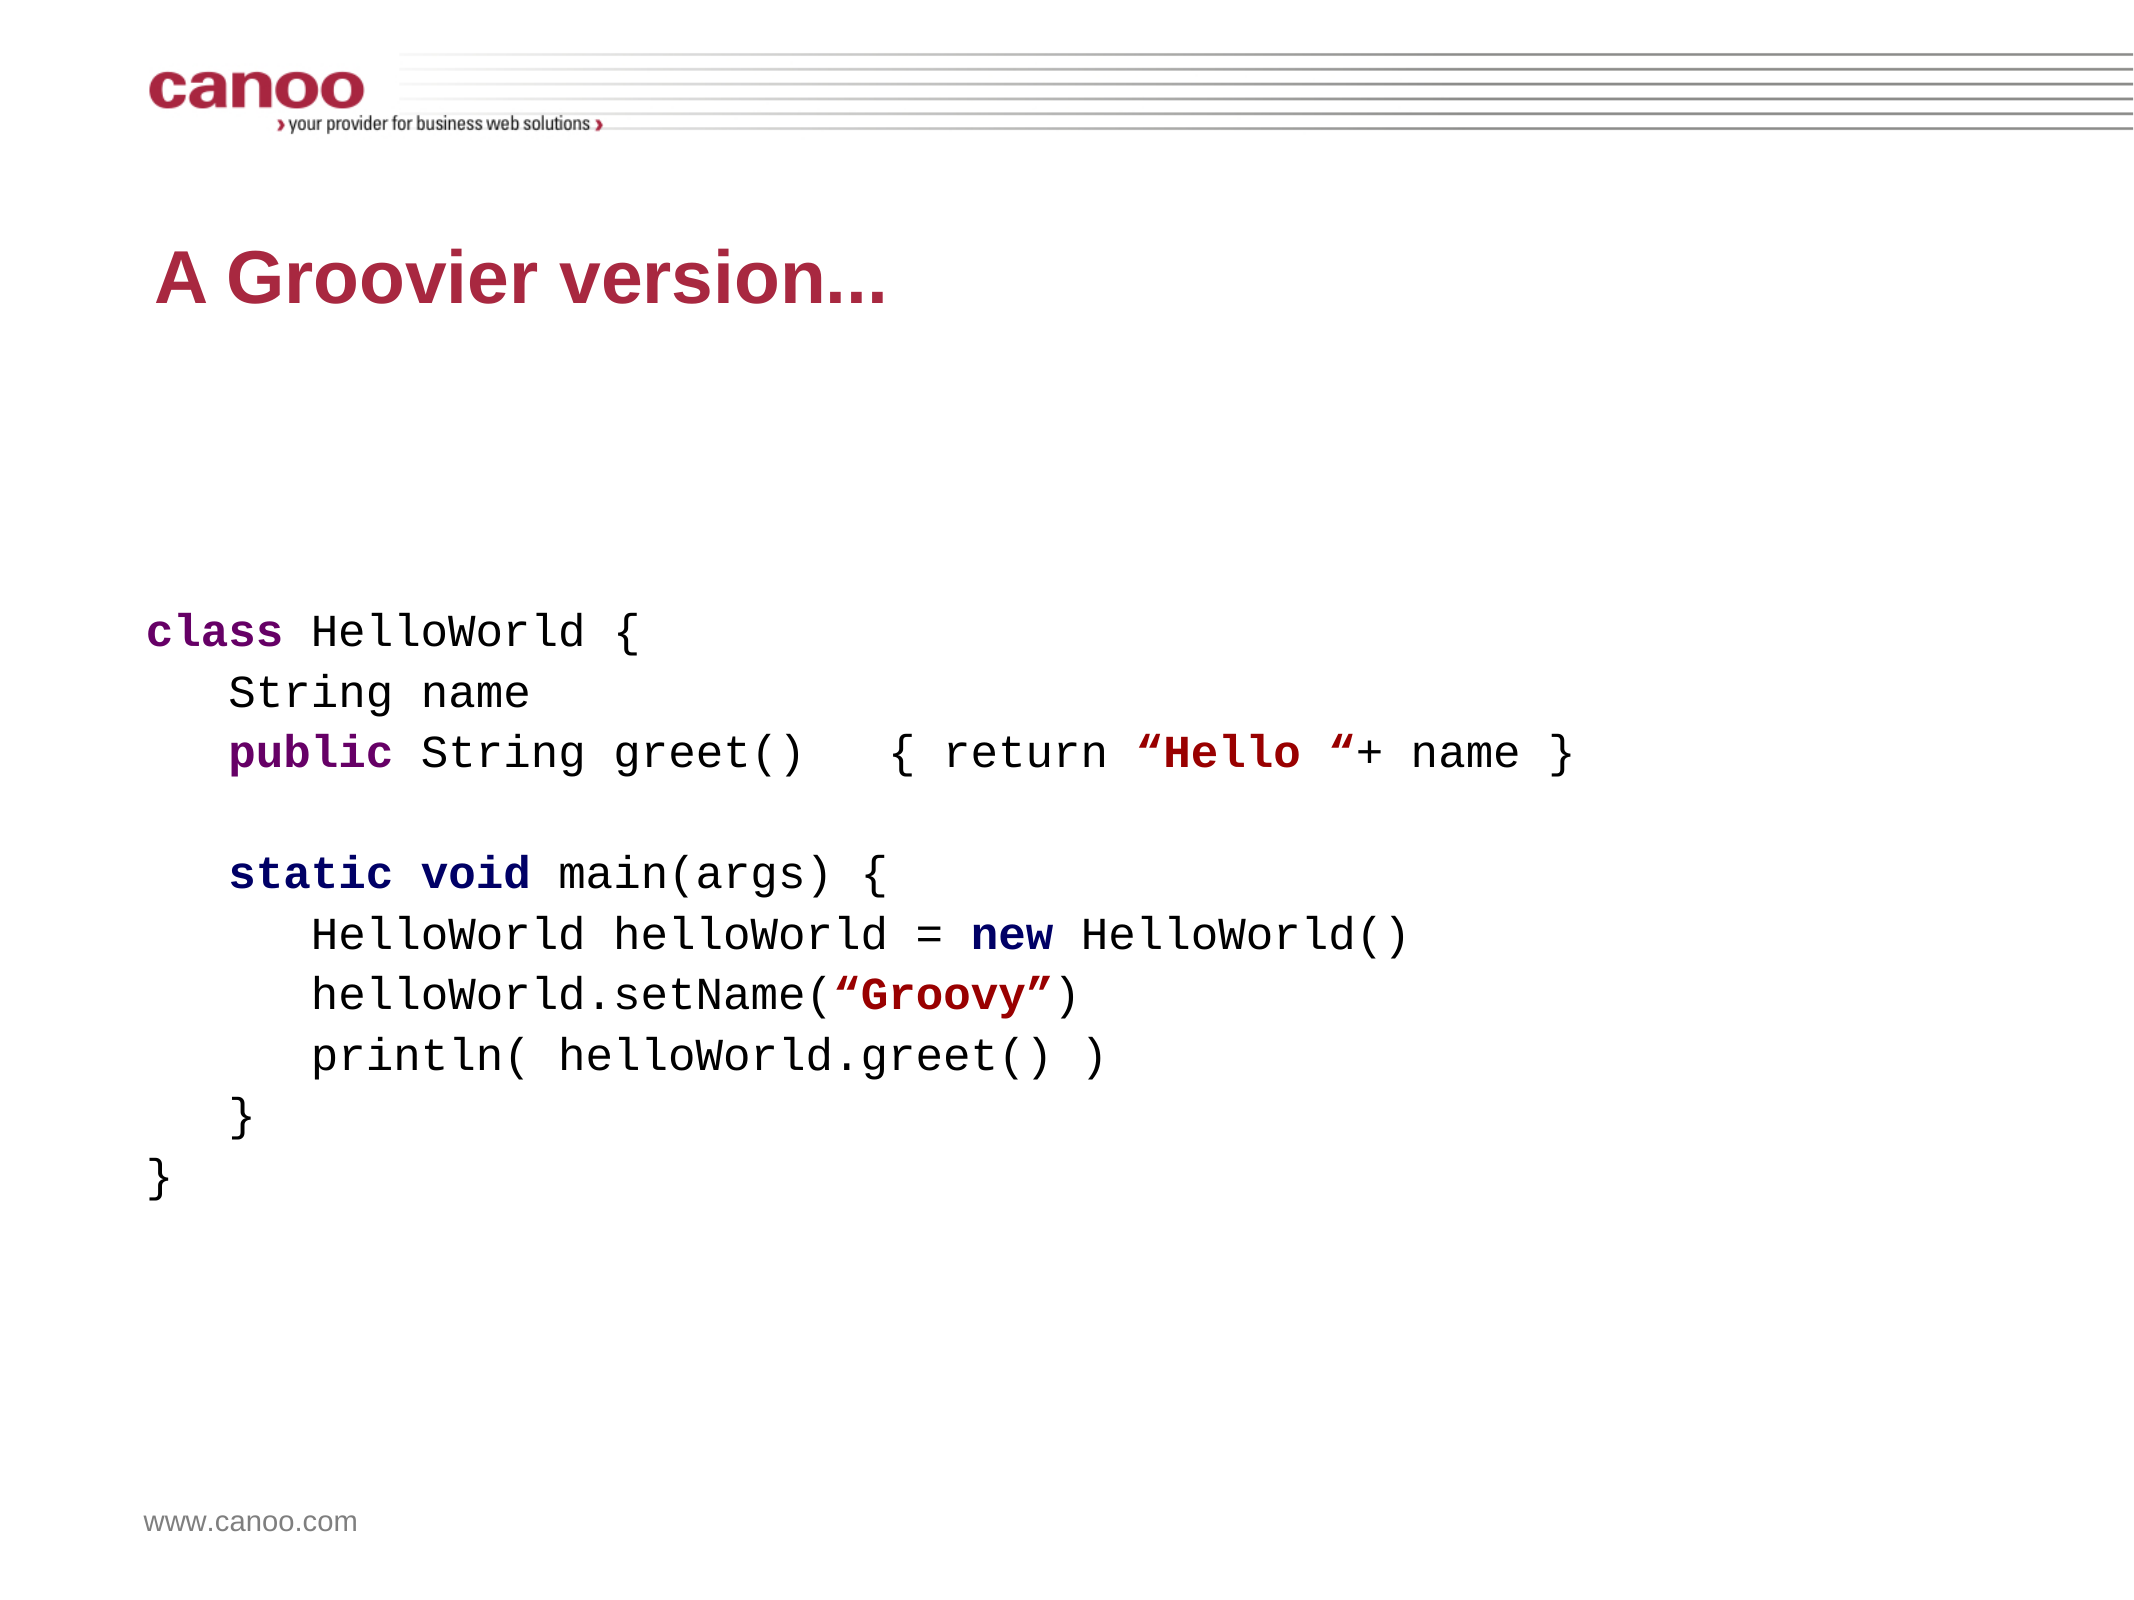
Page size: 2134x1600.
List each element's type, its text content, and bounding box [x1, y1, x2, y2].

picture [0, 21, 2134, 188]
subtitle class HelloWorld { String name public String greet() { return “Hello “+ name } static void main(args) { HelloWorld helloWorld = new HelloWorld() helloWorld.setName(“Groovy”) println( helloWorld.greet() ) } } [145, 391, 1959, 1404]
title A Groovier version... [145, 220, 1961, 328]
